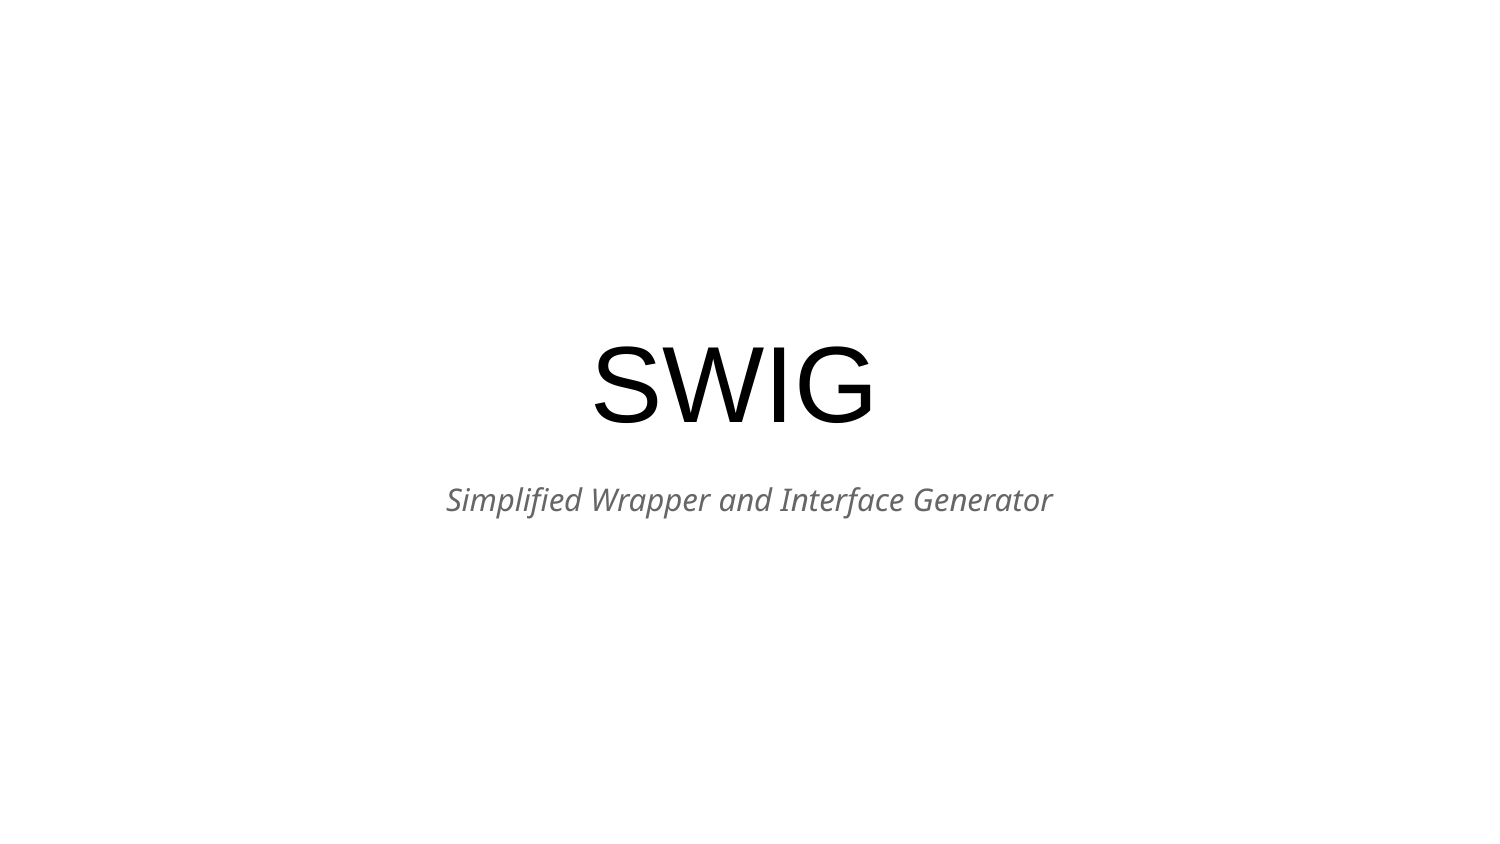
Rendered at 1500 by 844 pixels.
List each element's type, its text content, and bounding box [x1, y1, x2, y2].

subtitle Simplified Wrapper and Interface Generator [51, 464, 1449, 595]
title SWIG [51, 122, 1449, 459]
